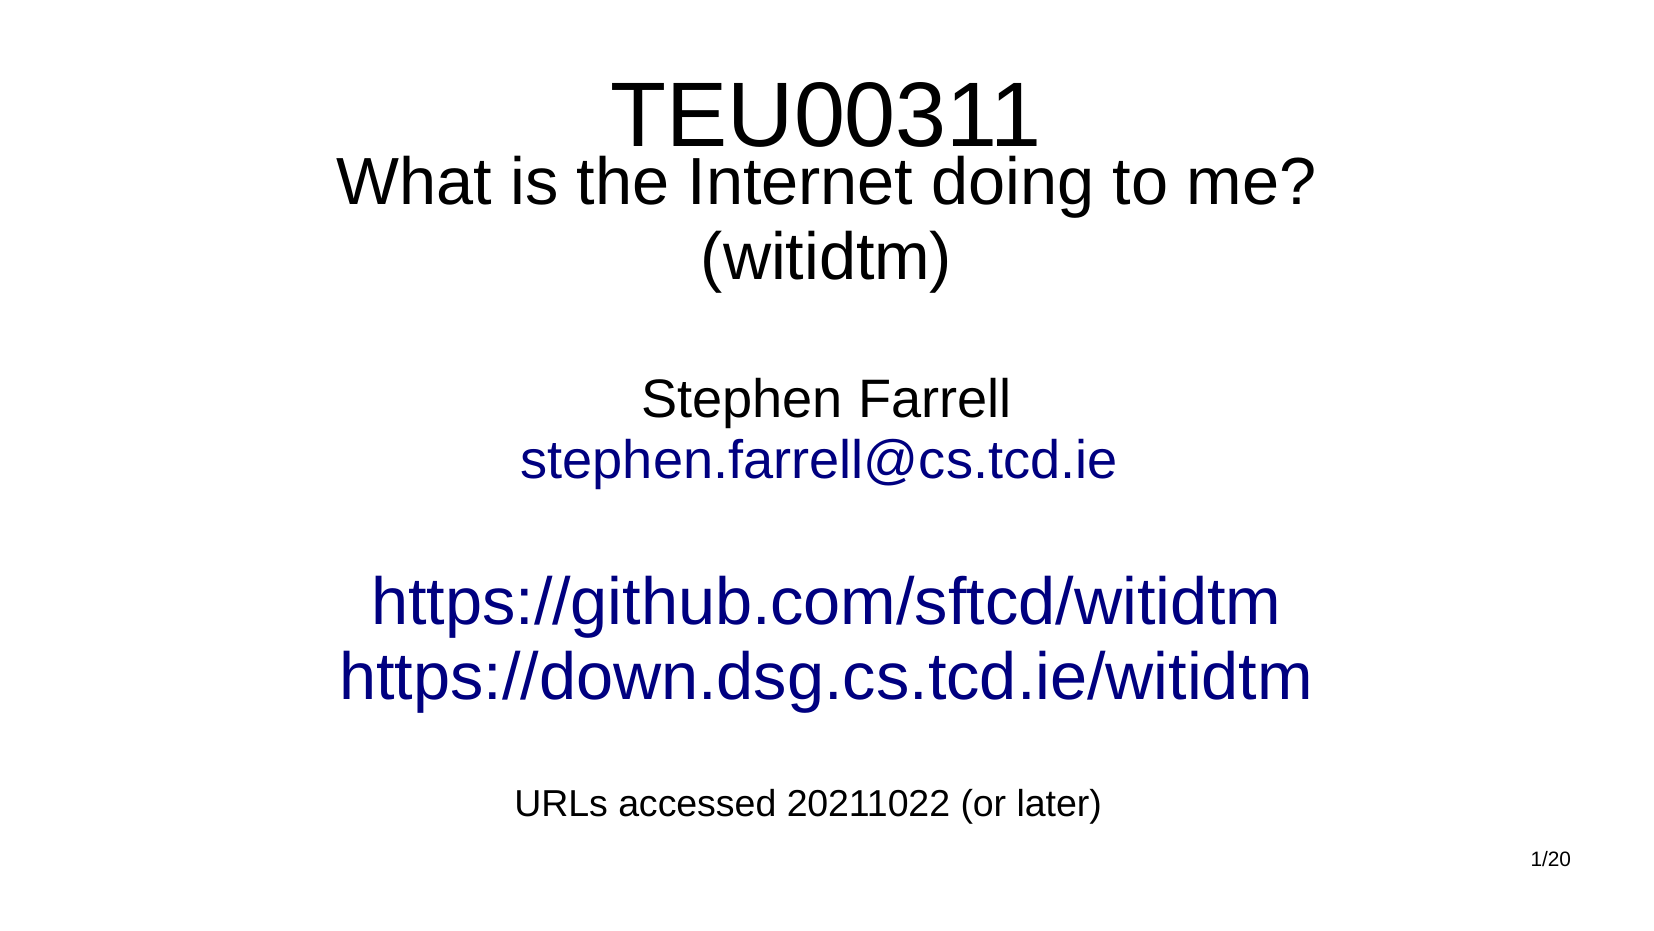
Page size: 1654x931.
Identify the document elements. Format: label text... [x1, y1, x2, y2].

title TEU00311 [82, 37, 1571, 144]
subtitle What is the Internet doing to me? (witidtm) Stephen Farrell stephen.farrell@cs.tcd.ie https://github.com/sftcd/witidtm https://down.dsg.cs.tcd.ie/witidtm URLs accessed 20211022 (or later) [82, 144, 1571, 831]
